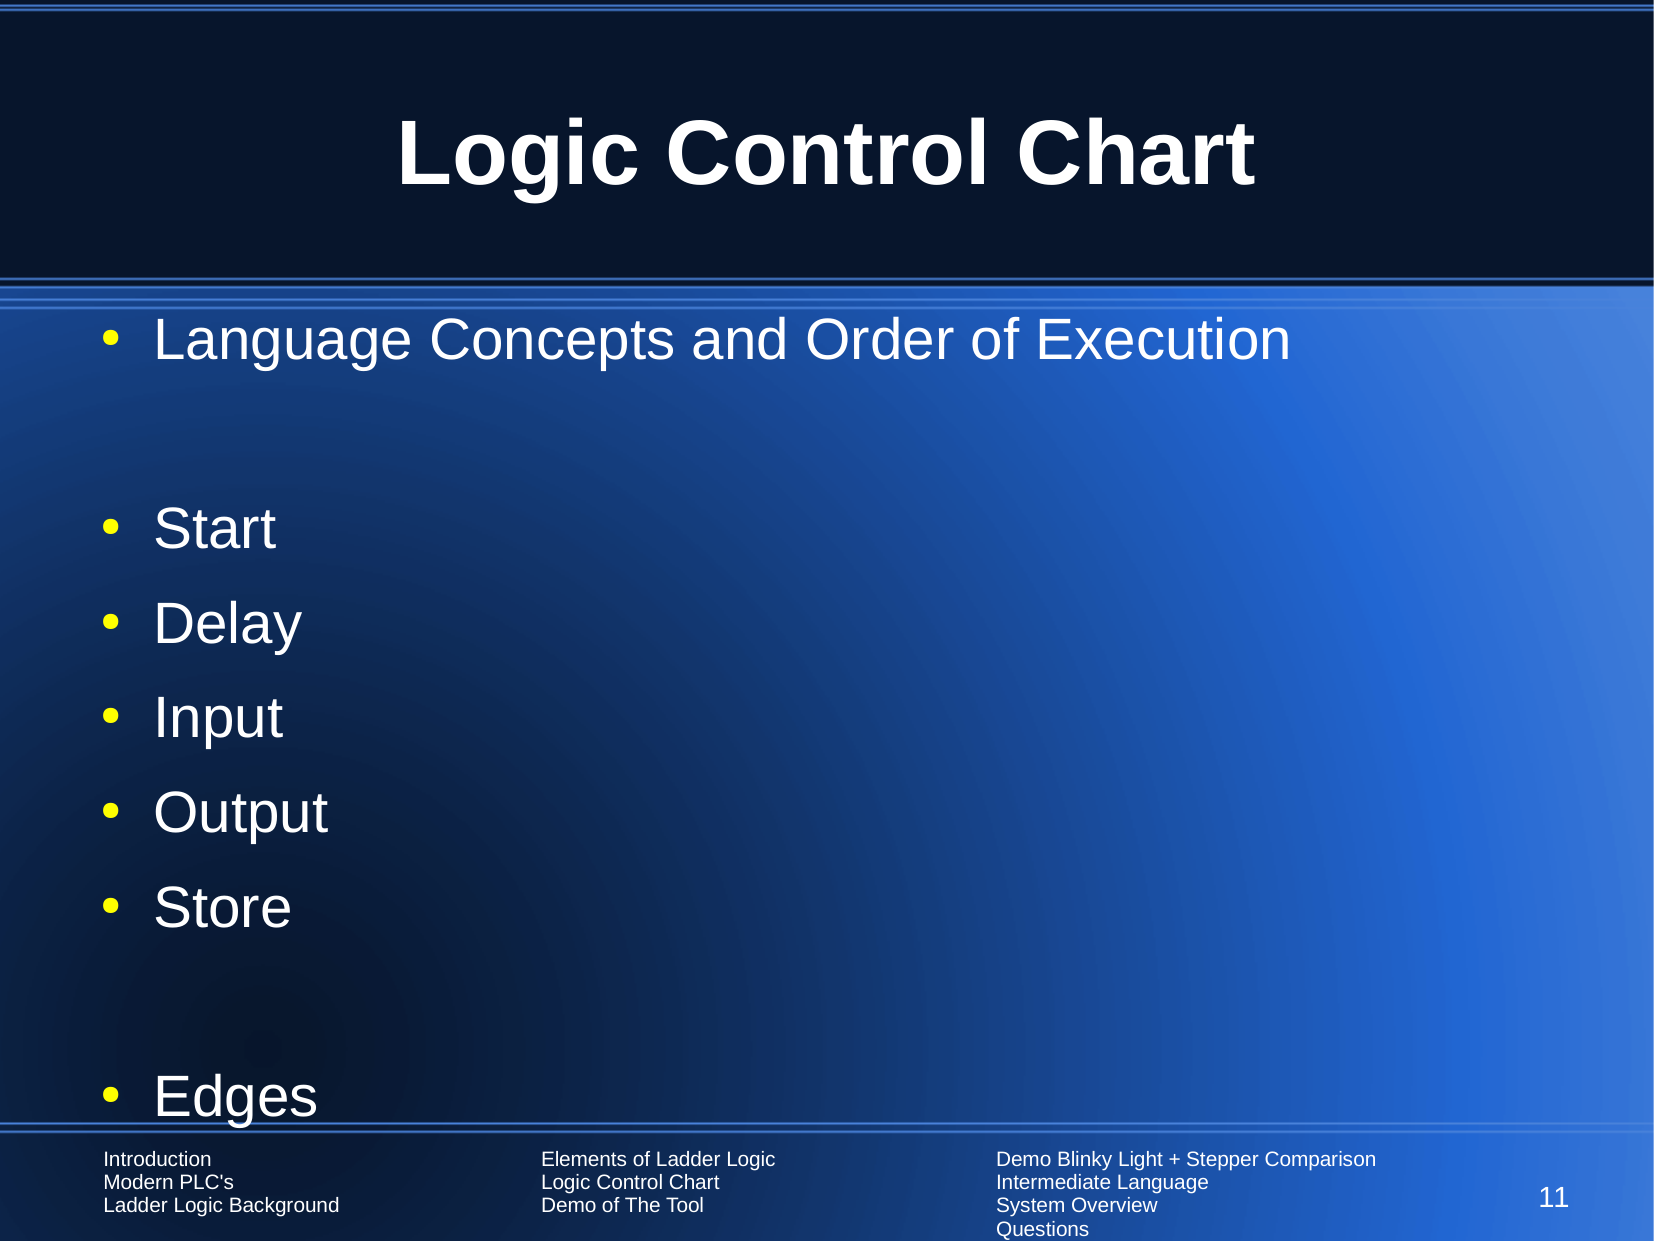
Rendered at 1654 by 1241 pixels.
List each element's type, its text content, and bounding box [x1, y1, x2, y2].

list Language Concepts and Order of Execution Start Delay Input Output Store Edges [82, 307, 1571, 1127]
title Logic Control Chart [82, 56, 1571, 250]
picture [0, 0, 1654, 1241]
